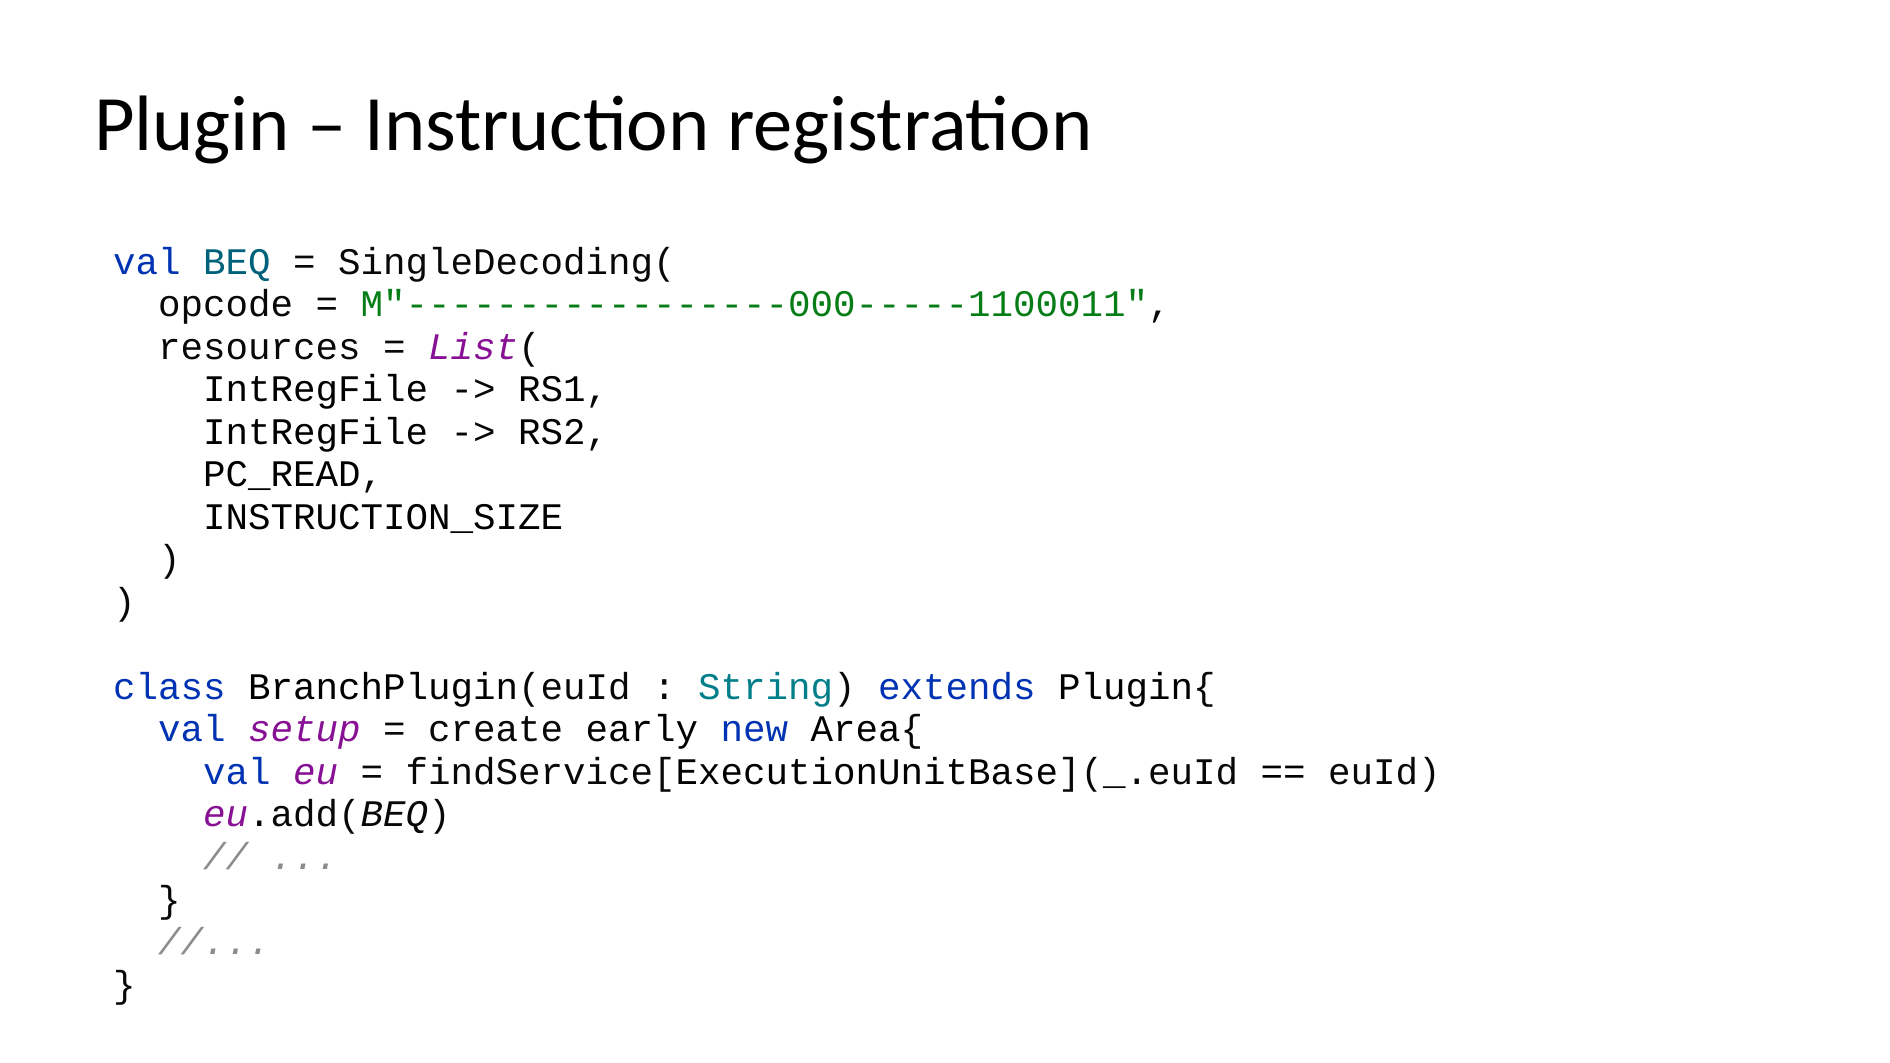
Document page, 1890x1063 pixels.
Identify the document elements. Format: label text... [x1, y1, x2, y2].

text_box val BEQ = SingleDecoding( opcode = M"-----------------000-----1100011", resources = List( IntRegFile -> RS1, IntRegFile -> RS2, PC_READ, INSTRUCTION_SIZE ) ) class BranchPlugin(euId : String) extends Plugin{ val setup = create early new Area{ val eu = findService[ExecutionUnitBase](_.euId == euId) eu.add(BEQ) // ... } //... } [98, 235, 1890, 1016]
title Plugin – Instruction registration [94, 42, 1796, 220]
